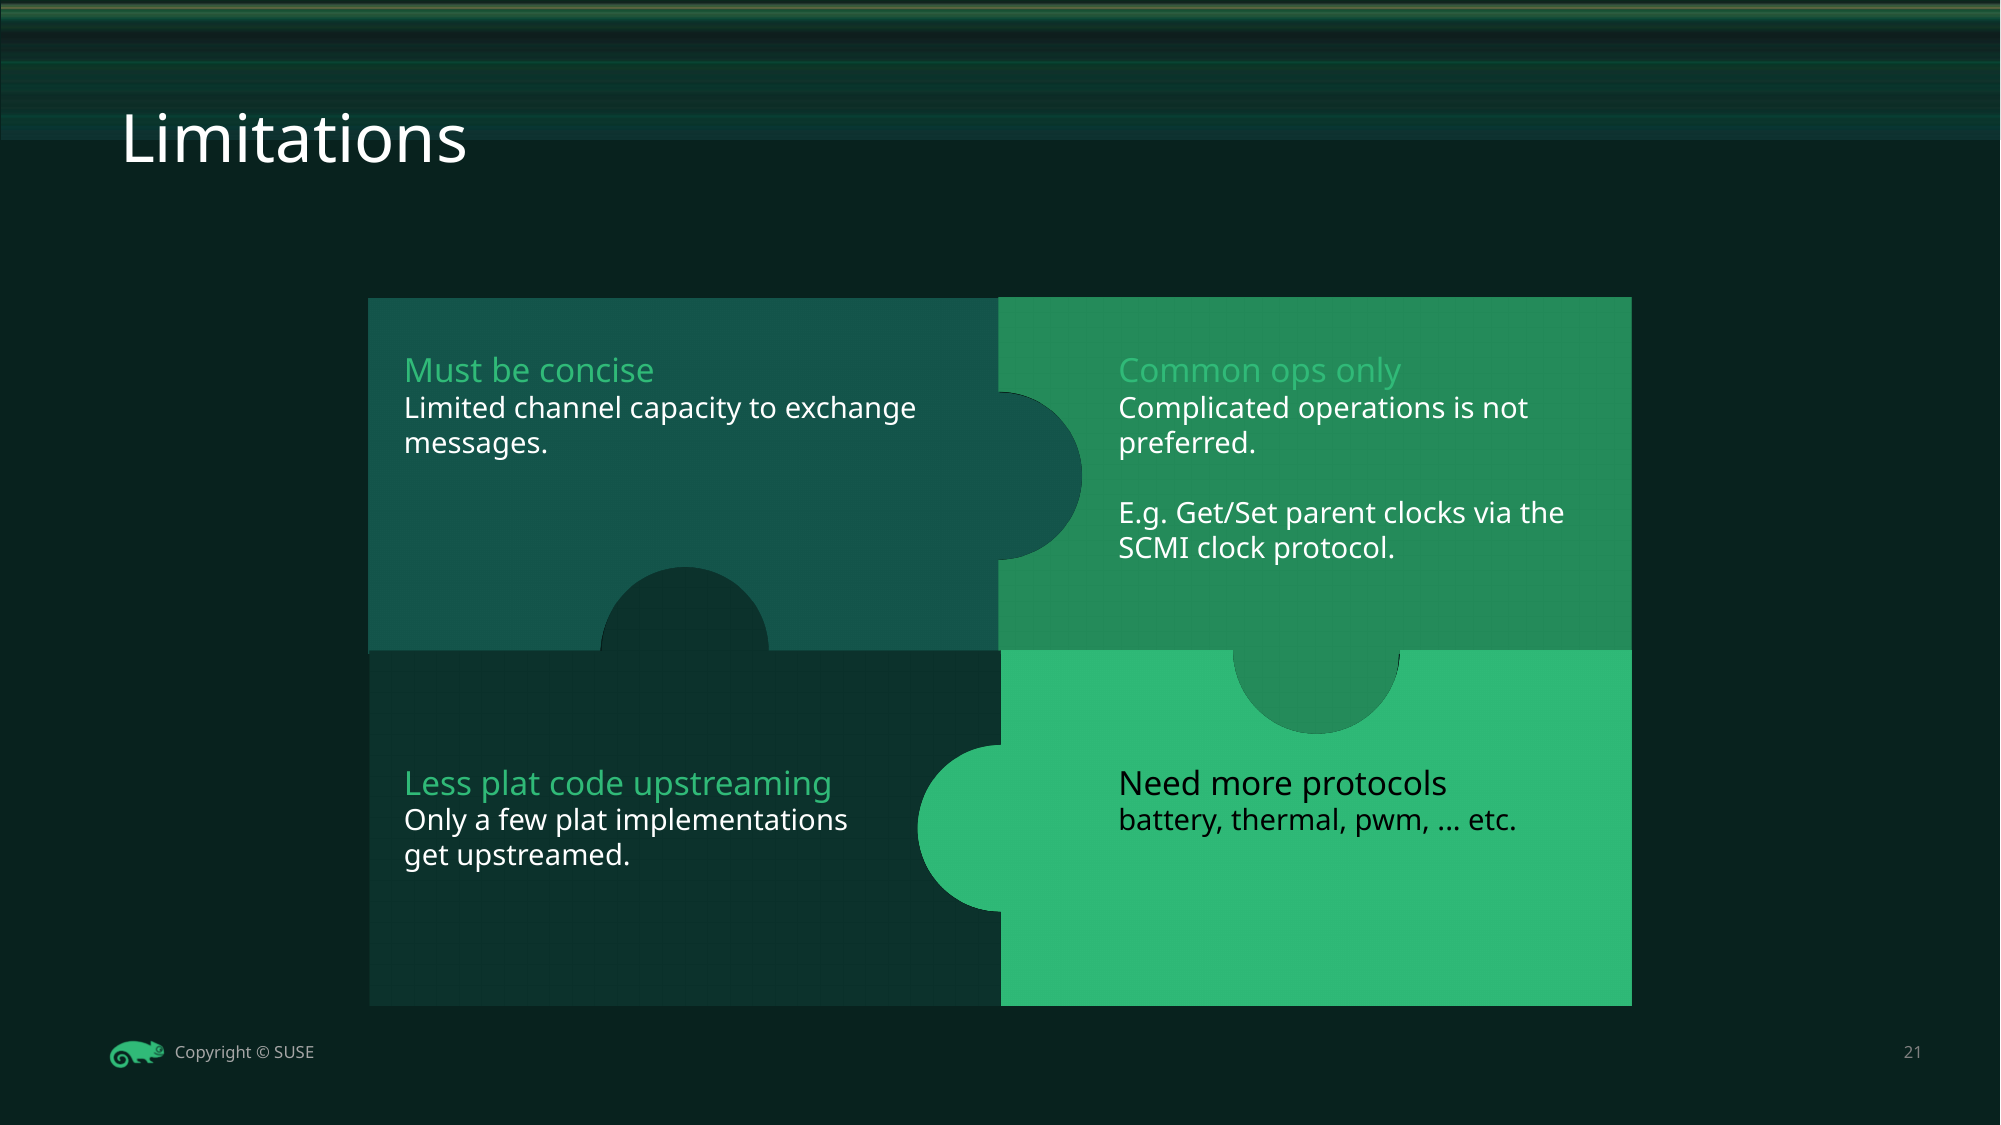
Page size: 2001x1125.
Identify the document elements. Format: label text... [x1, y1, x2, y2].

text_box Common ops only Complicated operations is not preferred. E.g. Get/Set parent clocks via the SCMI clock protocol. [1103, 341, 1615, 572]
text_box Must be concise Limited channel capacity to exchange messages. [389, 341, 959, 467]
title Limitations [120, 103, 1880, 179]
picture [1, 0, 2001, 140]
picture [99, 1031, 175, 1074]
text_box Less plat code upstreaming Only a few plat implementations get upstreamed. [389, 754, 901, 879]
picture [368, 297, 1632, 1006]
text_box Need more protocols battery, thermal, pwm, ... etc. [1103, 754, 1615, 845]
